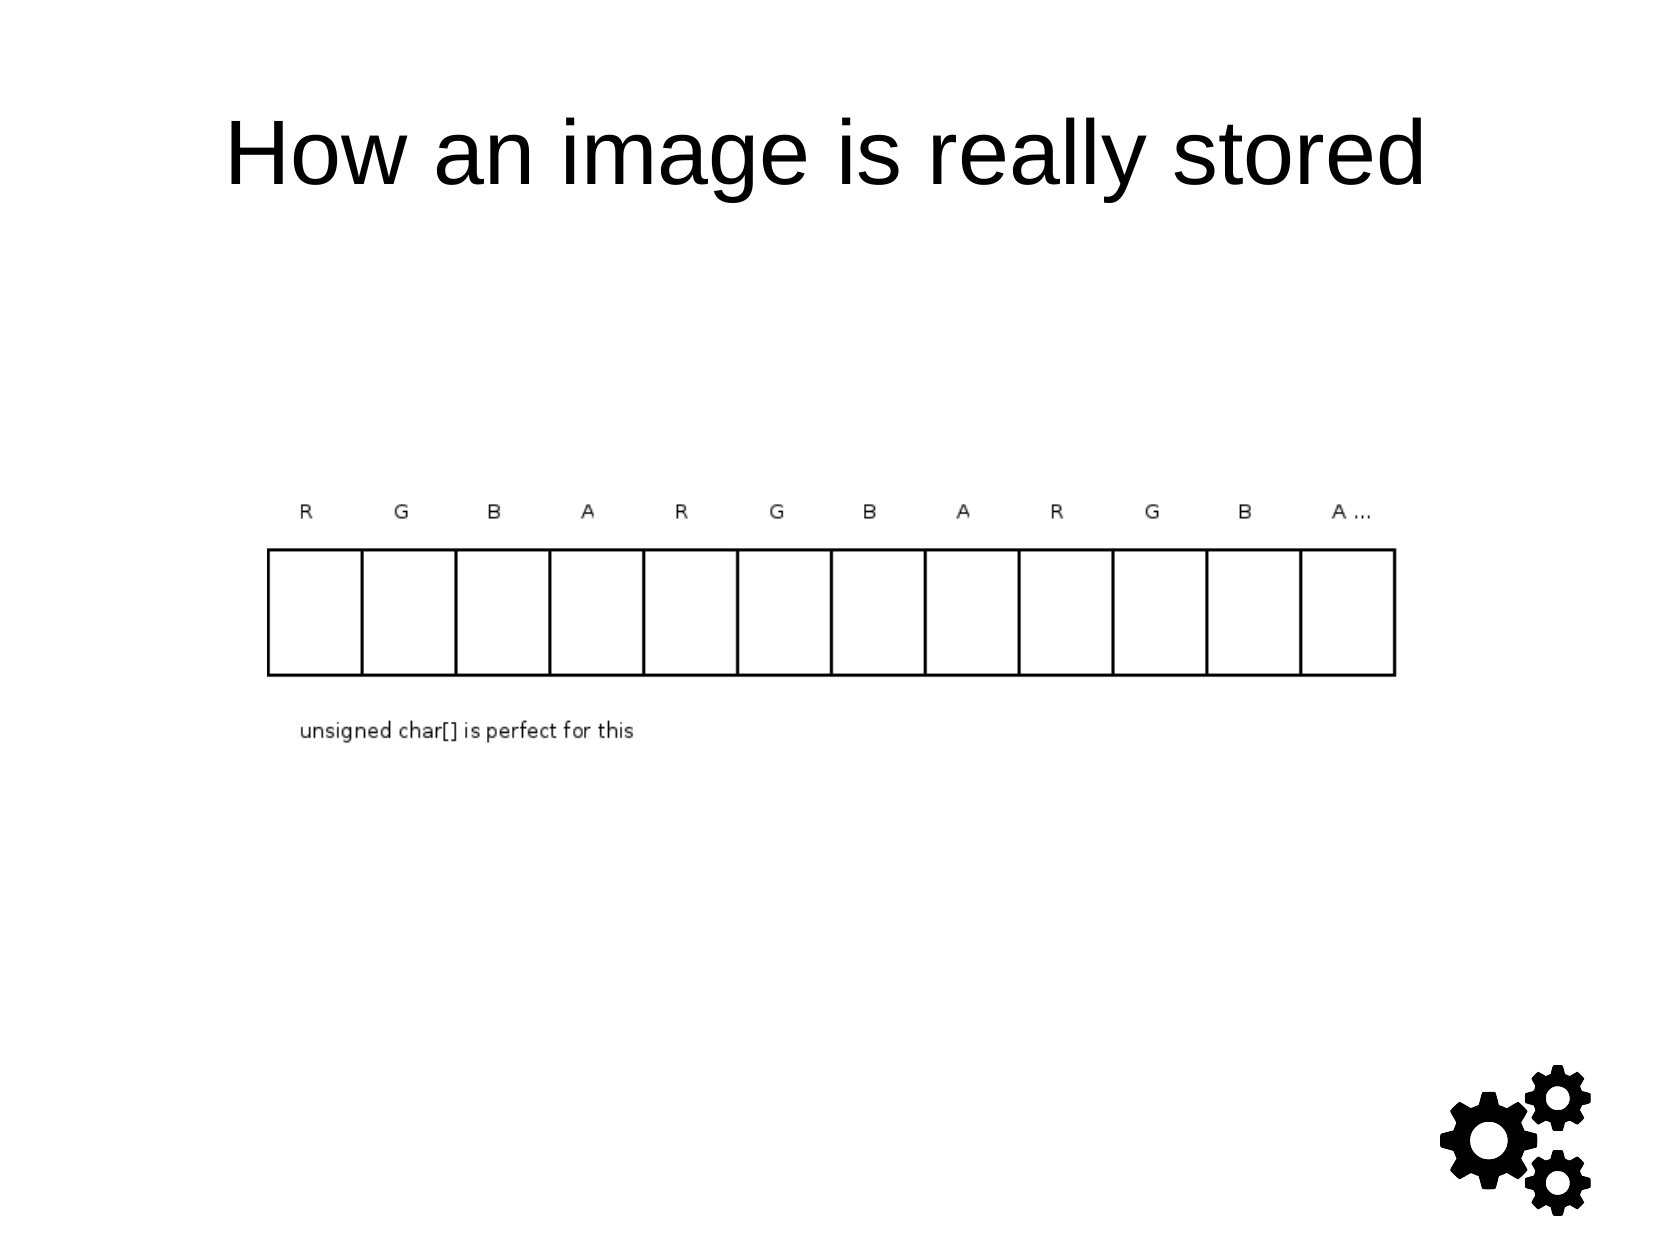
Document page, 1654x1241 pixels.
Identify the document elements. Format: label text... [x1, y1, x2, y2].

title How an image is really stored [82, 49, 1571, 257]
picture [1440, 1065, 1591, 1216]
picture [267, 500, 1398, 746]
